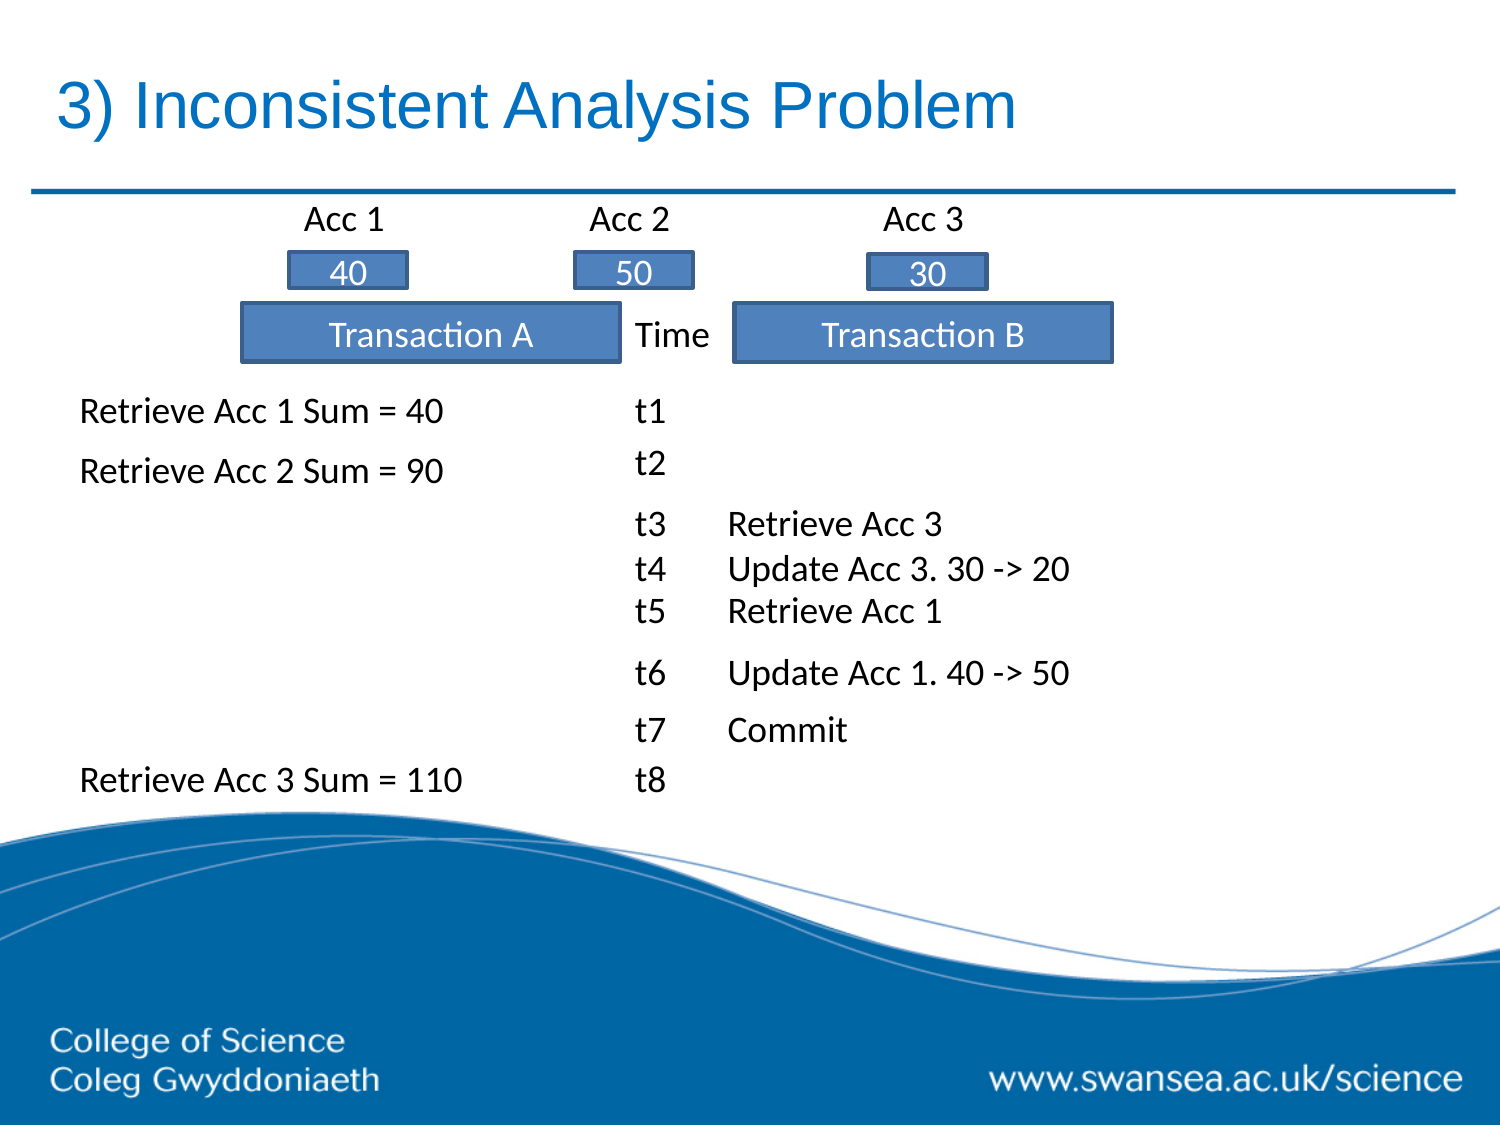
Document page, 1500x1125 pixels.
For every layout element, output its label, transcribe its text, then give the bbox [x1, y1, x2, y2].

text_box Retrieve Acc 1 Sum = 40 [64, 378, 597, 438]
text_box Update Acc 1. 40 -> 50 [712, 640, 1093, 701]
text_box Acc 1 [289, 186, 431, 246]
text_box 40 [289, 252, 408, 288]
text_box t8 [620, 758, 735, 808]
text_box Retrieve Acc 3 [735, 491, 1044, 536]
text_box t3 [620, 491, 735, 552]
text_box Acc 2 [574, 186, 717, 246]
picture [0, 4, 1500, 1125]
text_box Time [620, 302, 735, 363]
text_box 30 [868, 253, 987, 290]
text_box Acc 3 [868, 186, 1011, 246]
text_box Retrieve Acc 2 Sum = 90 [64, 438, 597, 499]
text_box 3) Inconsistent Analysis Problem [41, 54, 1365, 150]
text_box Transaction B [734, 303, 1113, 363]
text_box Retrieve Acc 1 [735, 597, 1044, 639]
text_box t4 [620, 552, 712, 578]
text_box Transaction A [242, 302, 620, 362]
text_box t5 [620, 578, 735, 639]
text_box t6 [620, 640, 712, 697]
text_box t7 [620, 697, 712, 758]
text_box t2 [620, 430, 735, 491]
text_box Retrieve Acc 3 Sum = 110 [64, 747, 585, 808]
text_box t4 [652, 562, 659, 572]
text_box 50 [574, 252, 693, 288]
text_box Commit [712, 697, 1044, 758]
text_box t1 [620, 378, 735, 430]
text_box Update Acc 3. 30 -> 20 [712, 536, 1258, 597]
